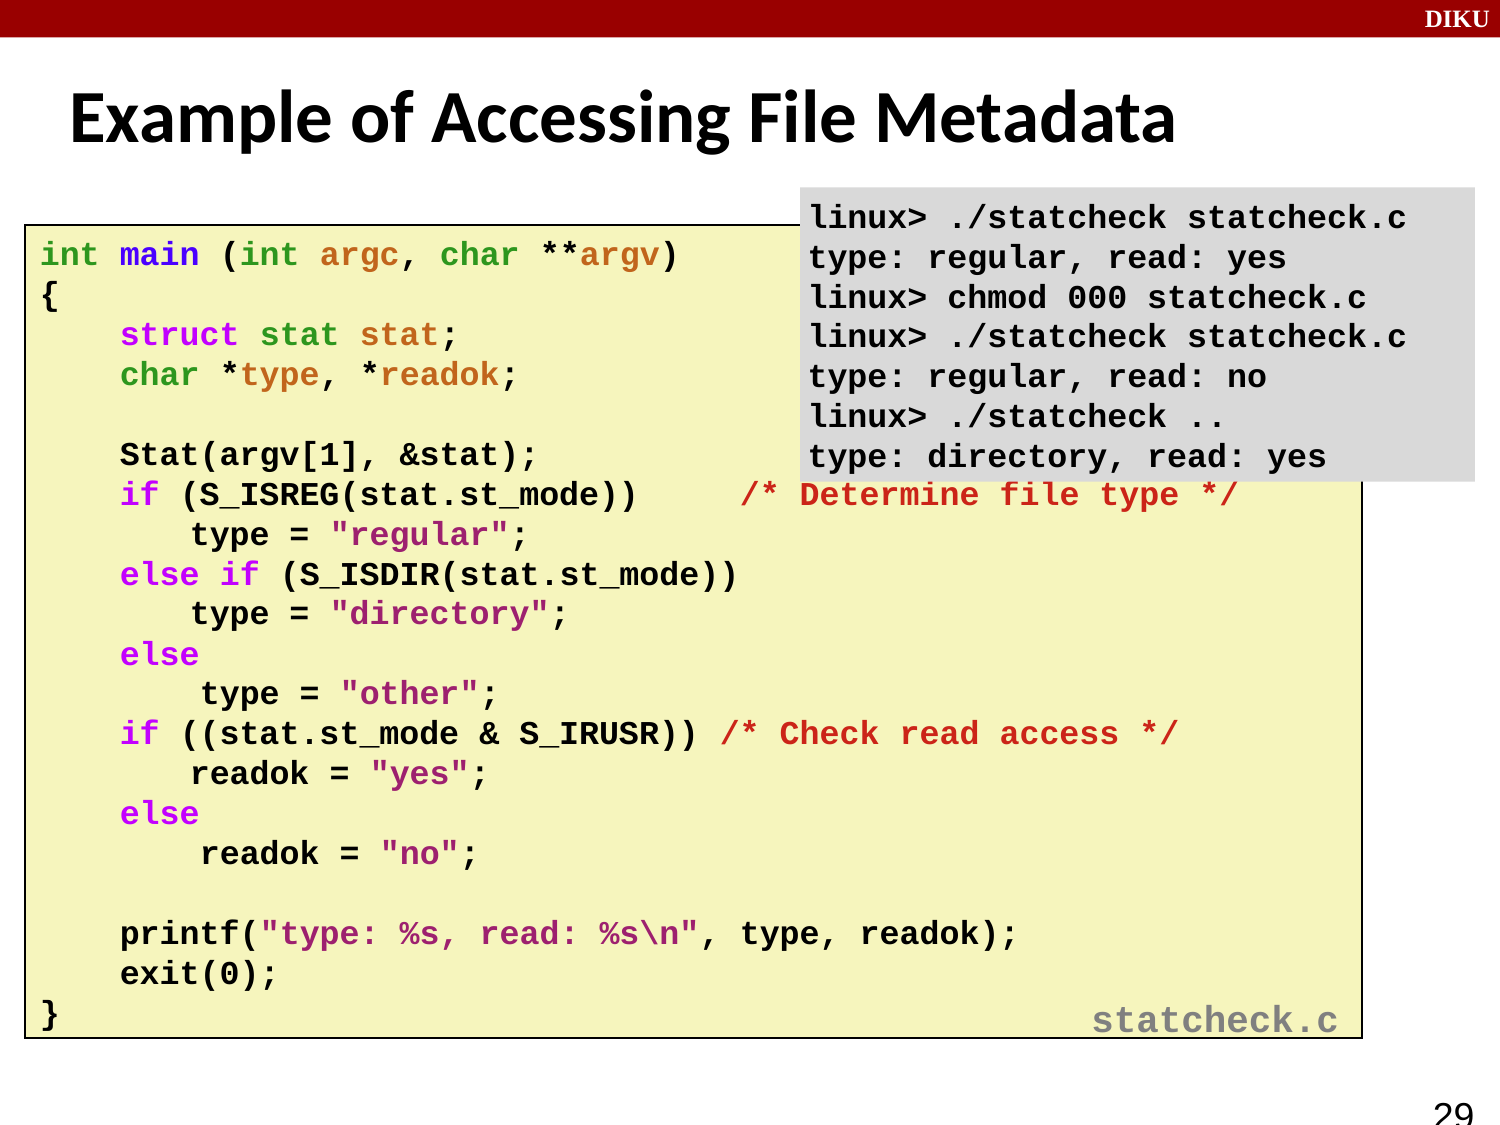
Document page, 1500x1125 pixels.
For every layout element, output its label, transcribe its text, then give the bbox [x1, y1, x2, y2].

text_box statcheck.c [1076, 987, 1354, 1048]
text_box int main (int argc, char **argv) { struct stat stat; char *type, *readok; Stat(argv[1], &stat); if (S_ISREG(stat.st_mode)) /* Determine file type */ type = "regular"; else if (S_ISDIR(stat.st_mode)) type = "directory"; else type = "other"; if ((stat.st_mode & S_IRUSR)) /* Check read access */ readok = "yes"; else readok = "no"; printf("type: %s, read: %s\n", type, readok); exit(0); } [24, 224, 1363, 1039]
text_box Example of Accessing File Metadata [54, 49, 1300, 175]
text_box linux> ./statcheck statcheck.c type: regular, read: yes linux> chmod 000 statcheck.c linux> ./statcheck statcheck.c type: regular, read: no linux> ./statcheck .. type: directory, read: yes [800, 187, 1475, 482]
